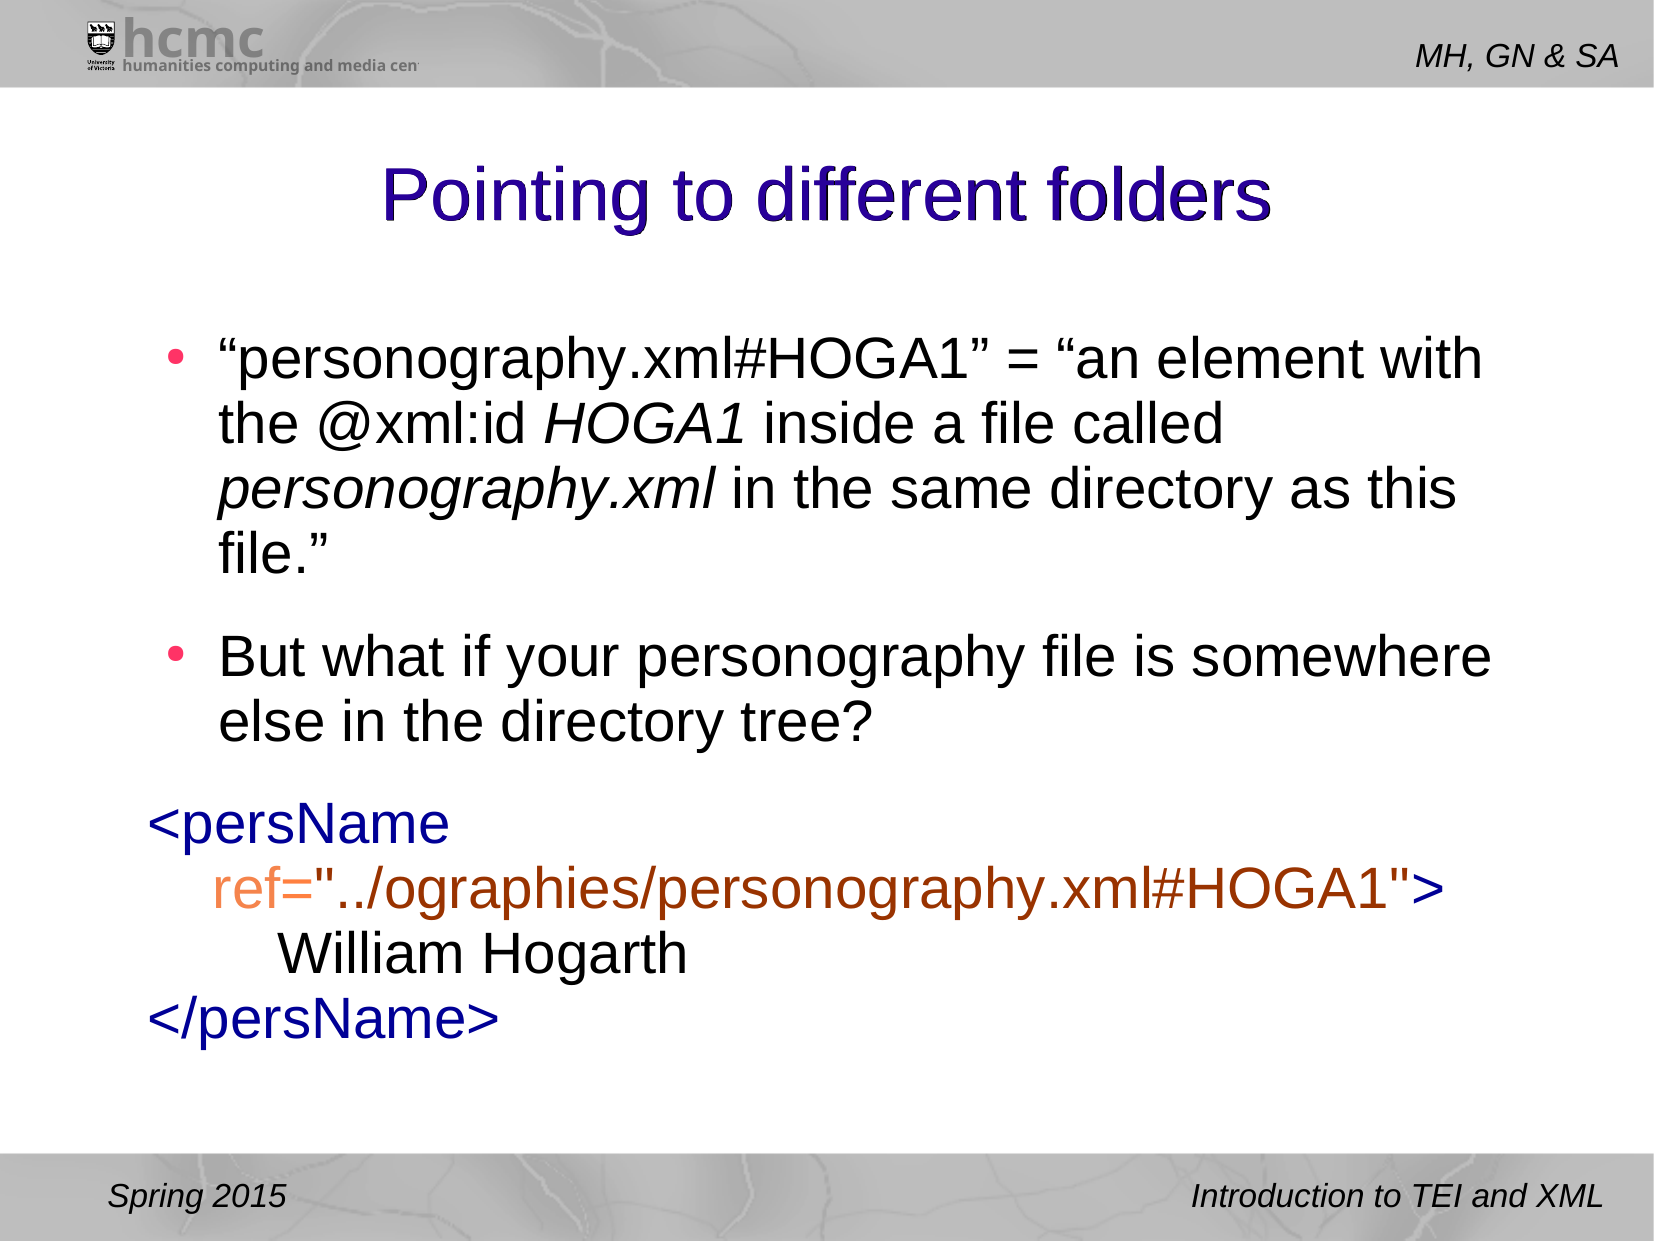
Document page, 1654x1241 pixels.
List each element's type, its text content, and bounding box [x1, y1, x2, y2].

title Pointing to different folders [118, 90, 1536, 298]
list “personography.xml#HOGA1” = “an element with the @xml:id HOGA1 inside a file called personography.xml in the same directory as this file.” But what if your personography file is somewhere else in the directory tree? <persName ref="../ographies/personography.xml#HOGA1"> William Hogarth </persName> [147, 325, 1506, 1054]
picture [0, 0, 1654, 1241]
